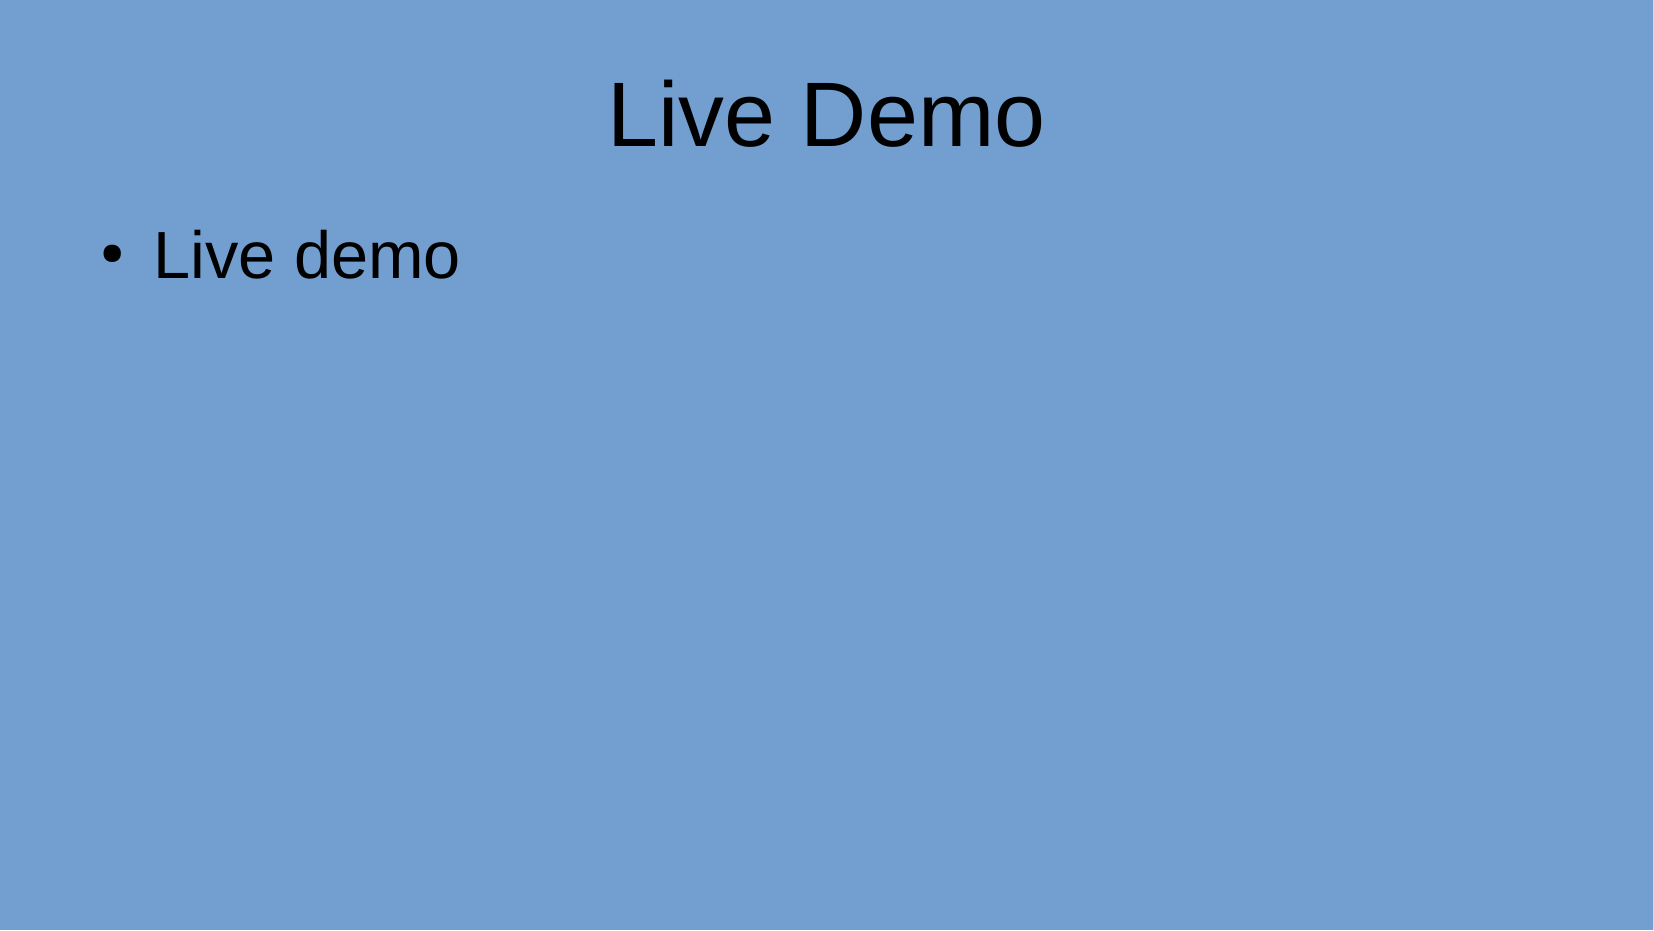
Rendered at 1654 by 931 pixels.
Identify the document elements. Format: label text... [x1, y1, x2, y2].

title Live Demo [82, 37, 1571, 193]
list Live demo [82, 217, 1571, 758]
